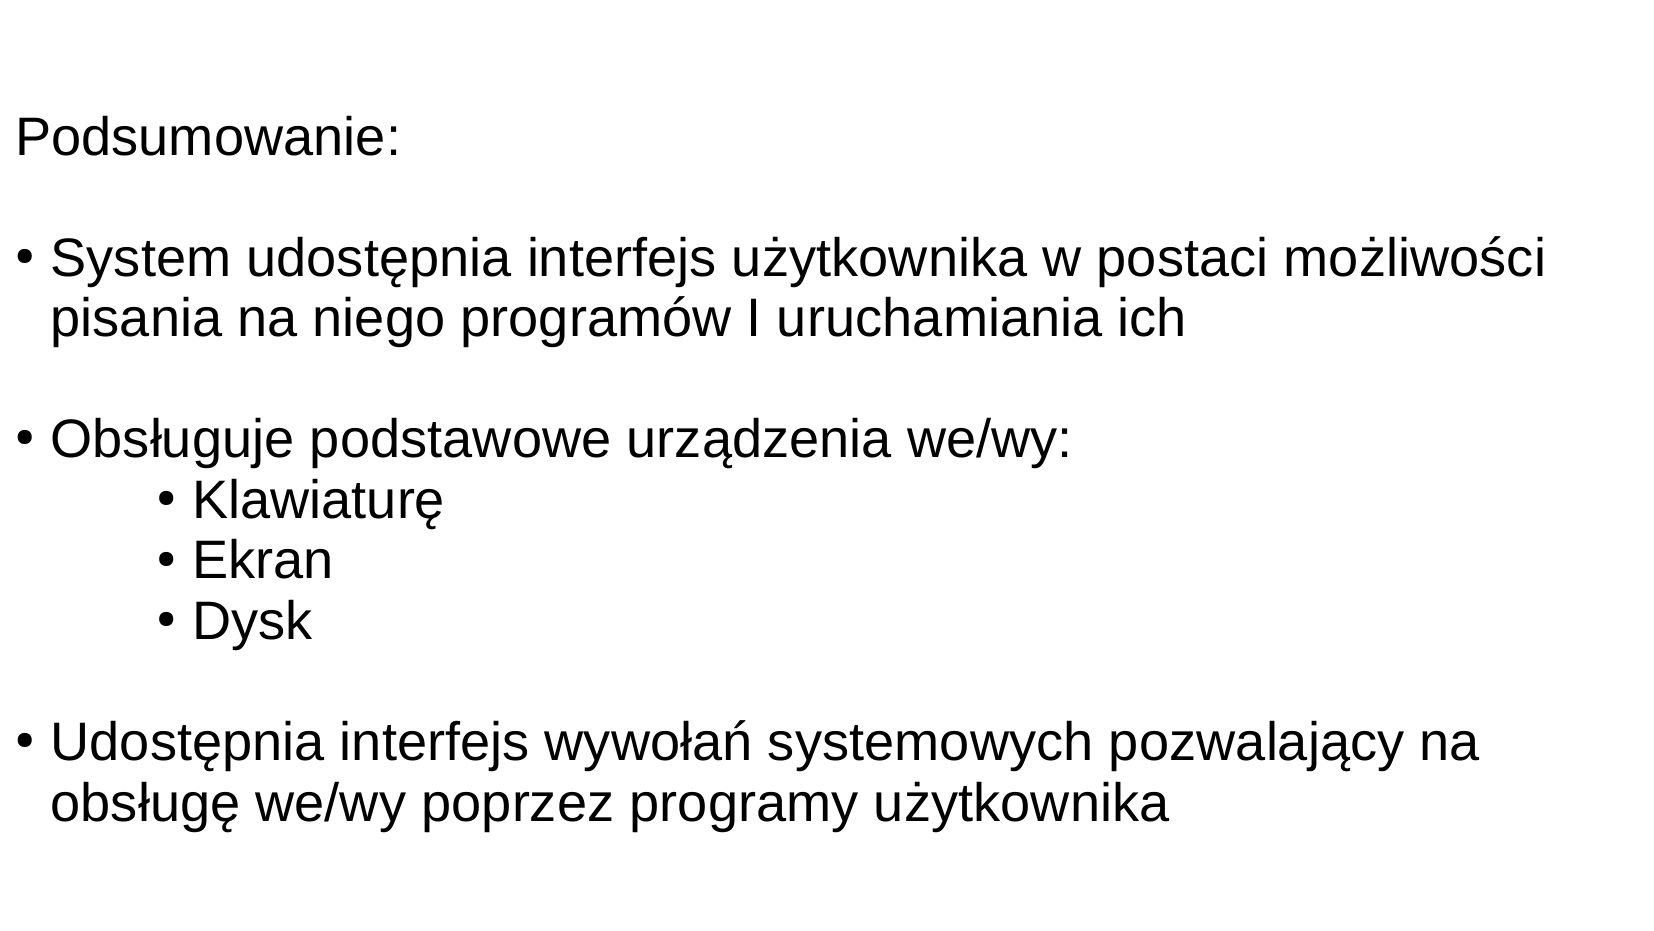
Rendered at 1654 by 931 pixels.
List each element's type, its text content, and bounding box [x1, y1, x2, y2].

subtitle Podsumowanie: System udostępnia interfejs użytkownika w postaci możliwości pisania na niego programów I uruchamiania ich Obsługuje podstawowe urządzenia we/wy: Klawiaturę Ekran Dysk Udostępnia interfejs wywołań systemowych pozwalający na obsługę we/wy poprzez programy użytkownika [15, 8, 1654, 931]
